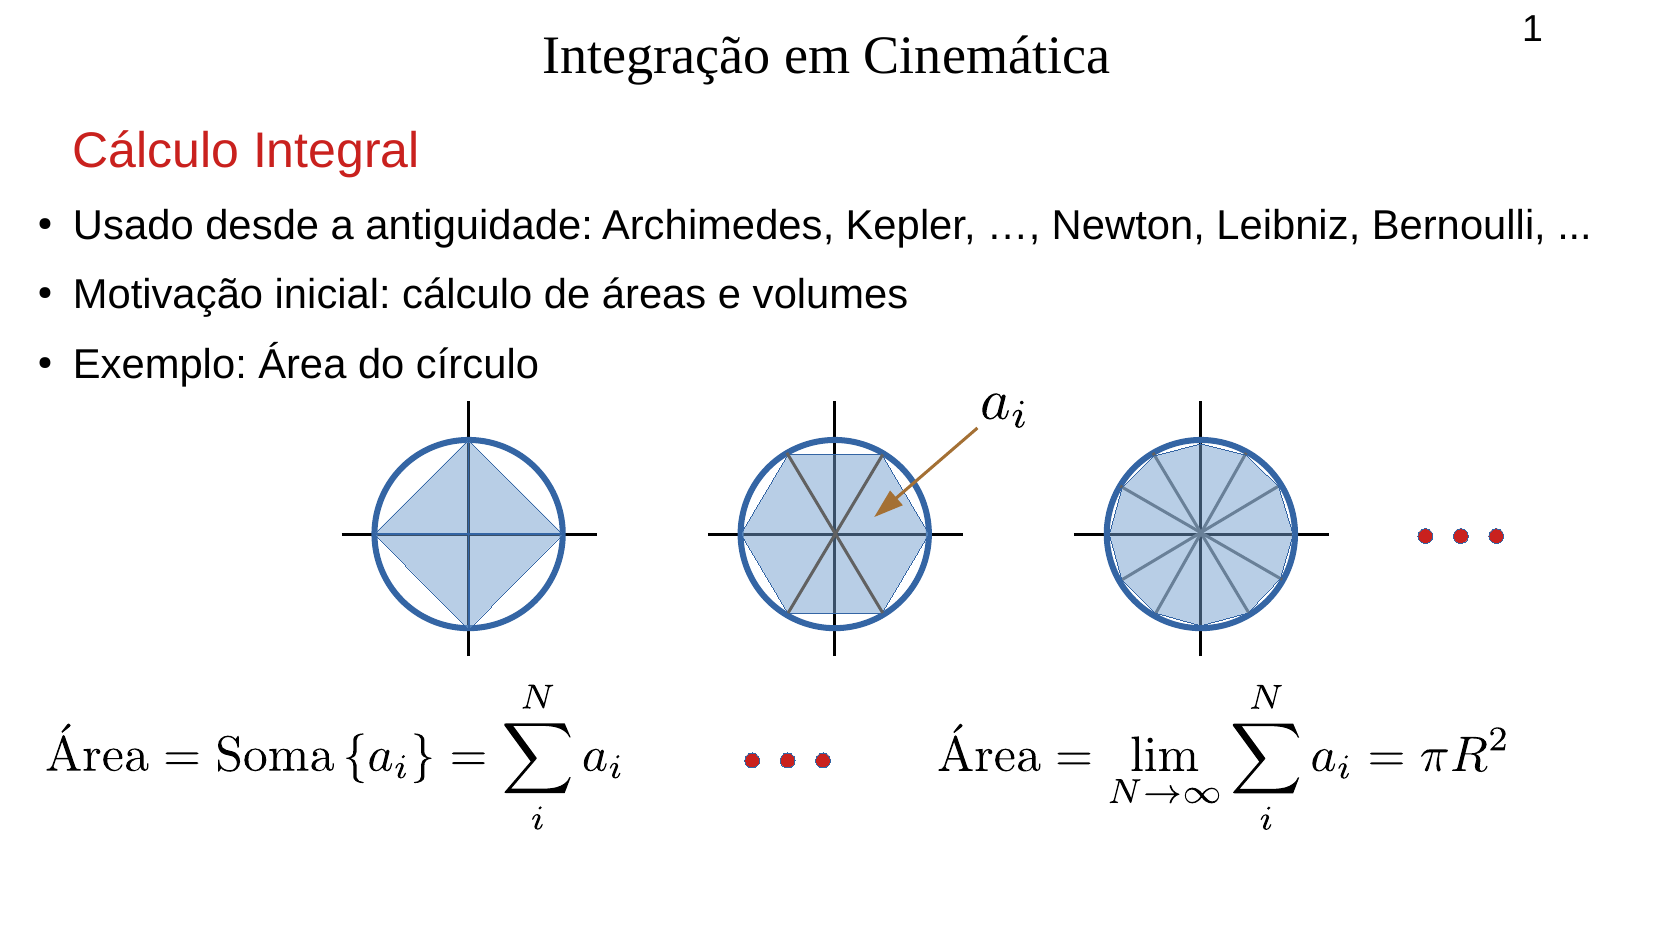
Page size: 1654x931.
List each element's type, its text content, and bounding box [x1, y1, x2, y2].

picture [936, 684, 1506, 830]
text_box [780, 752, 796, 768]
text_box [1488, 528, 1504, 544]
text_box [815, 752, 831, 768]
picture [979, 393, 1025, 428]
text_box [838, 457, 930, 610]
text_box [740, 456, 833, 611]
text_box [1417, 528, 1433, 544]
text_box [1453, 528, 1469, 544]
text_box [374, 439, 563, 629]
text_box <number> [1507, 0, 1654, 71]
text_box [790, 538, 881, 614]
text_box Integração em Cinemática [527, 0, 1127, 87]
text_box [790, 454, 880, 529]
picture [44, 684, 621, 830]
text_box Cálculo Integral Usado desde a antiguidade: Archimedes, Kepler, …, Newton, Leibniz, Bernoulli, ... Motivação inicial: cálculo de áreas e volumes Exemplo: Área do círculo [22, 87, 1618, 395]
text_box [744, 752, 760, 768]
text_box [1109, 443, 1294, 626]
